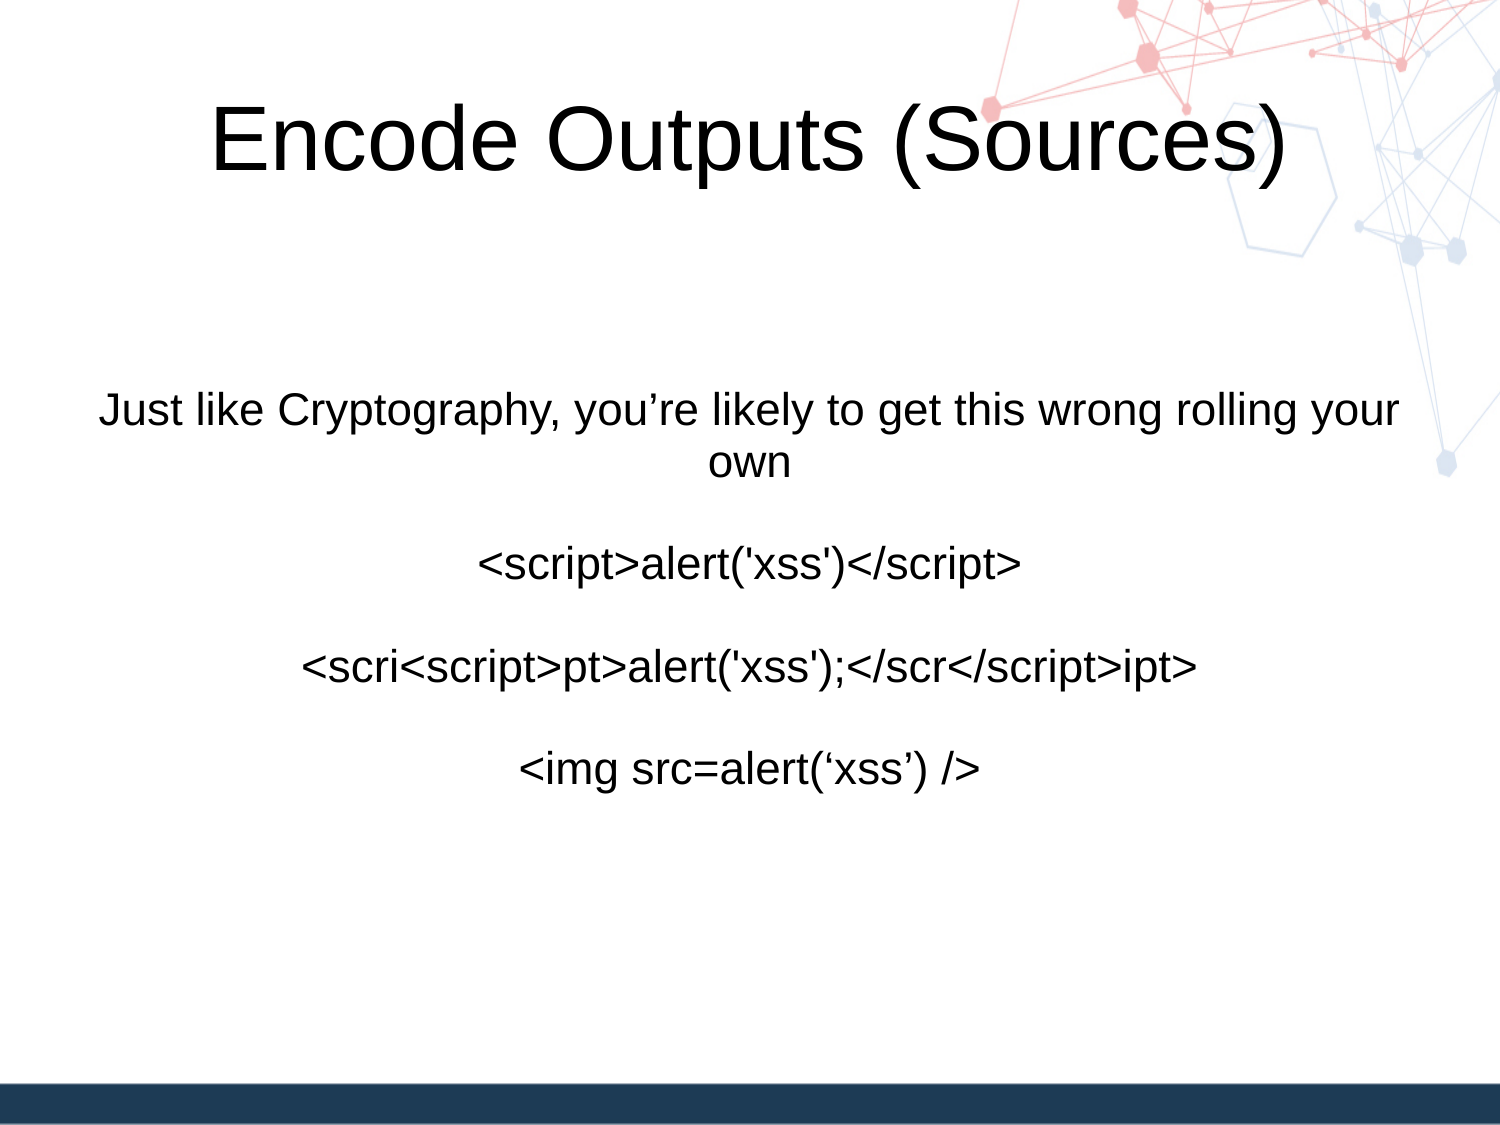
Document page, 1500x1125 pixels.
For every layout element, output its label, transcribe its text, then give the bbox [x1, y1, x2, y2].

picture [0, 0, 1500, 1125]
subtitle Just like Cryptography, you’re likely to get this wrong rolling your own <script>alert('xss')</script> <scri<script>pt>alert('xss');</scr</script>ipt> <img src=alert(‘xss’) /> [75, 263, 1425, 916]
title Encode Outputs (Sources) [75, 44, 1425, 233]
